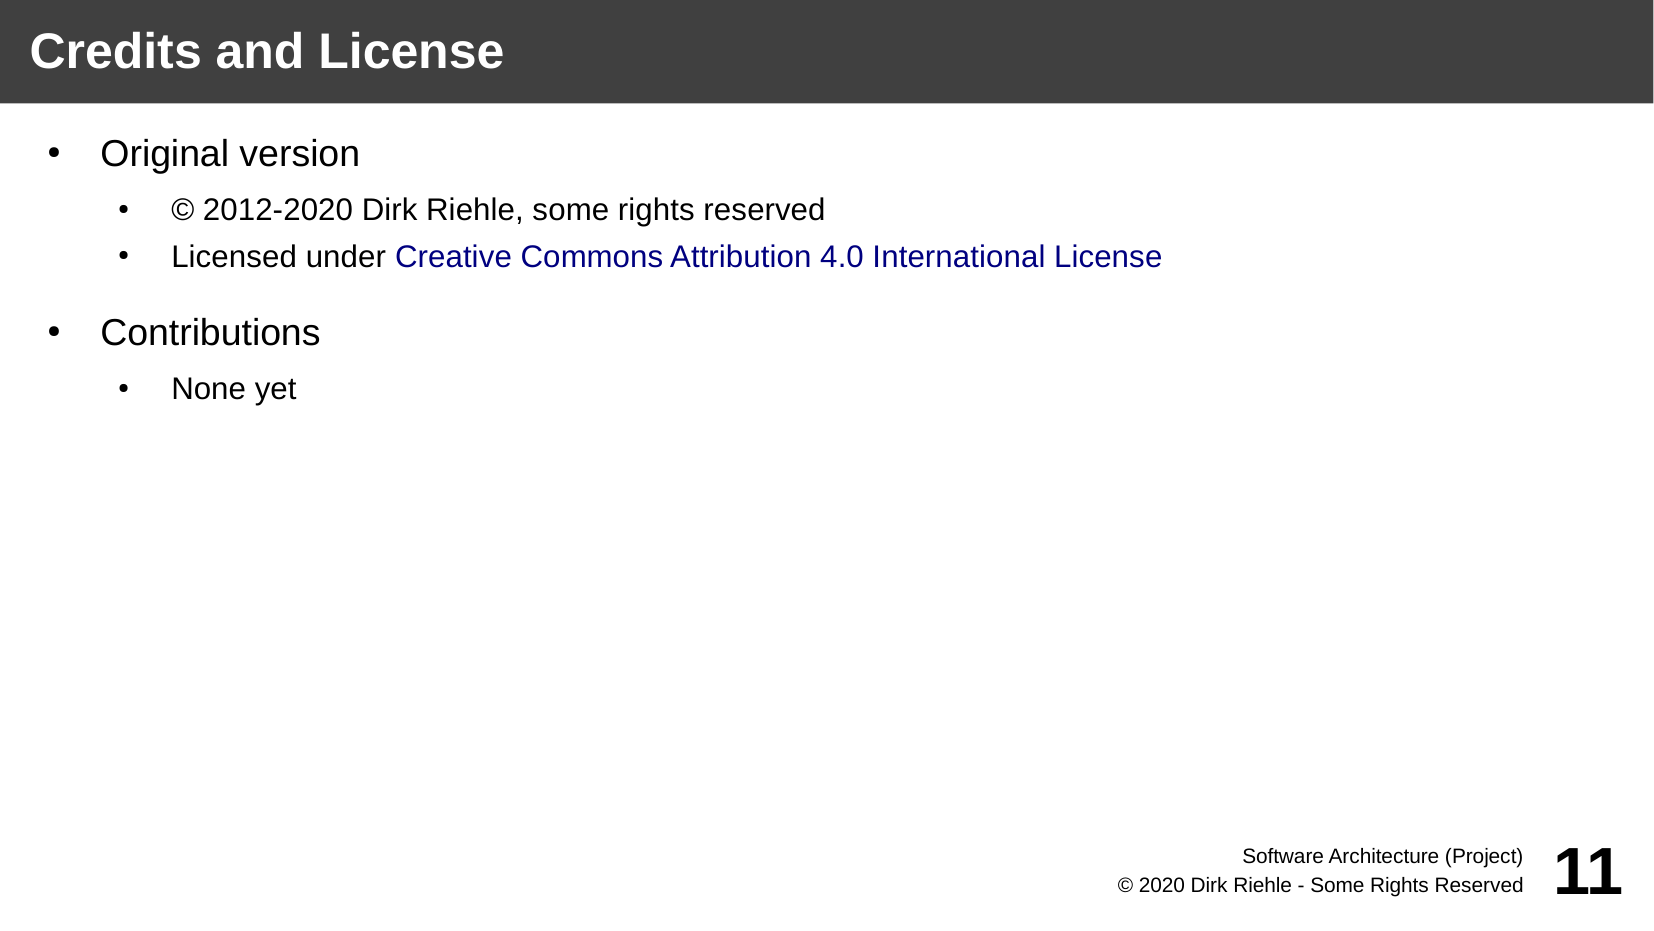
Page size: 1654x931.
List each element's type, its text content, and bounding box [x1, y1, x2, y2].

list Original version © 2012-2020 Dirk Riehle, some rights reserved Licensed under Creative Commons Attribution 4.0 International License Contributions None yet [29, 132, 1625, 813]
title Credits and License [0, 0, 1654, 104]
